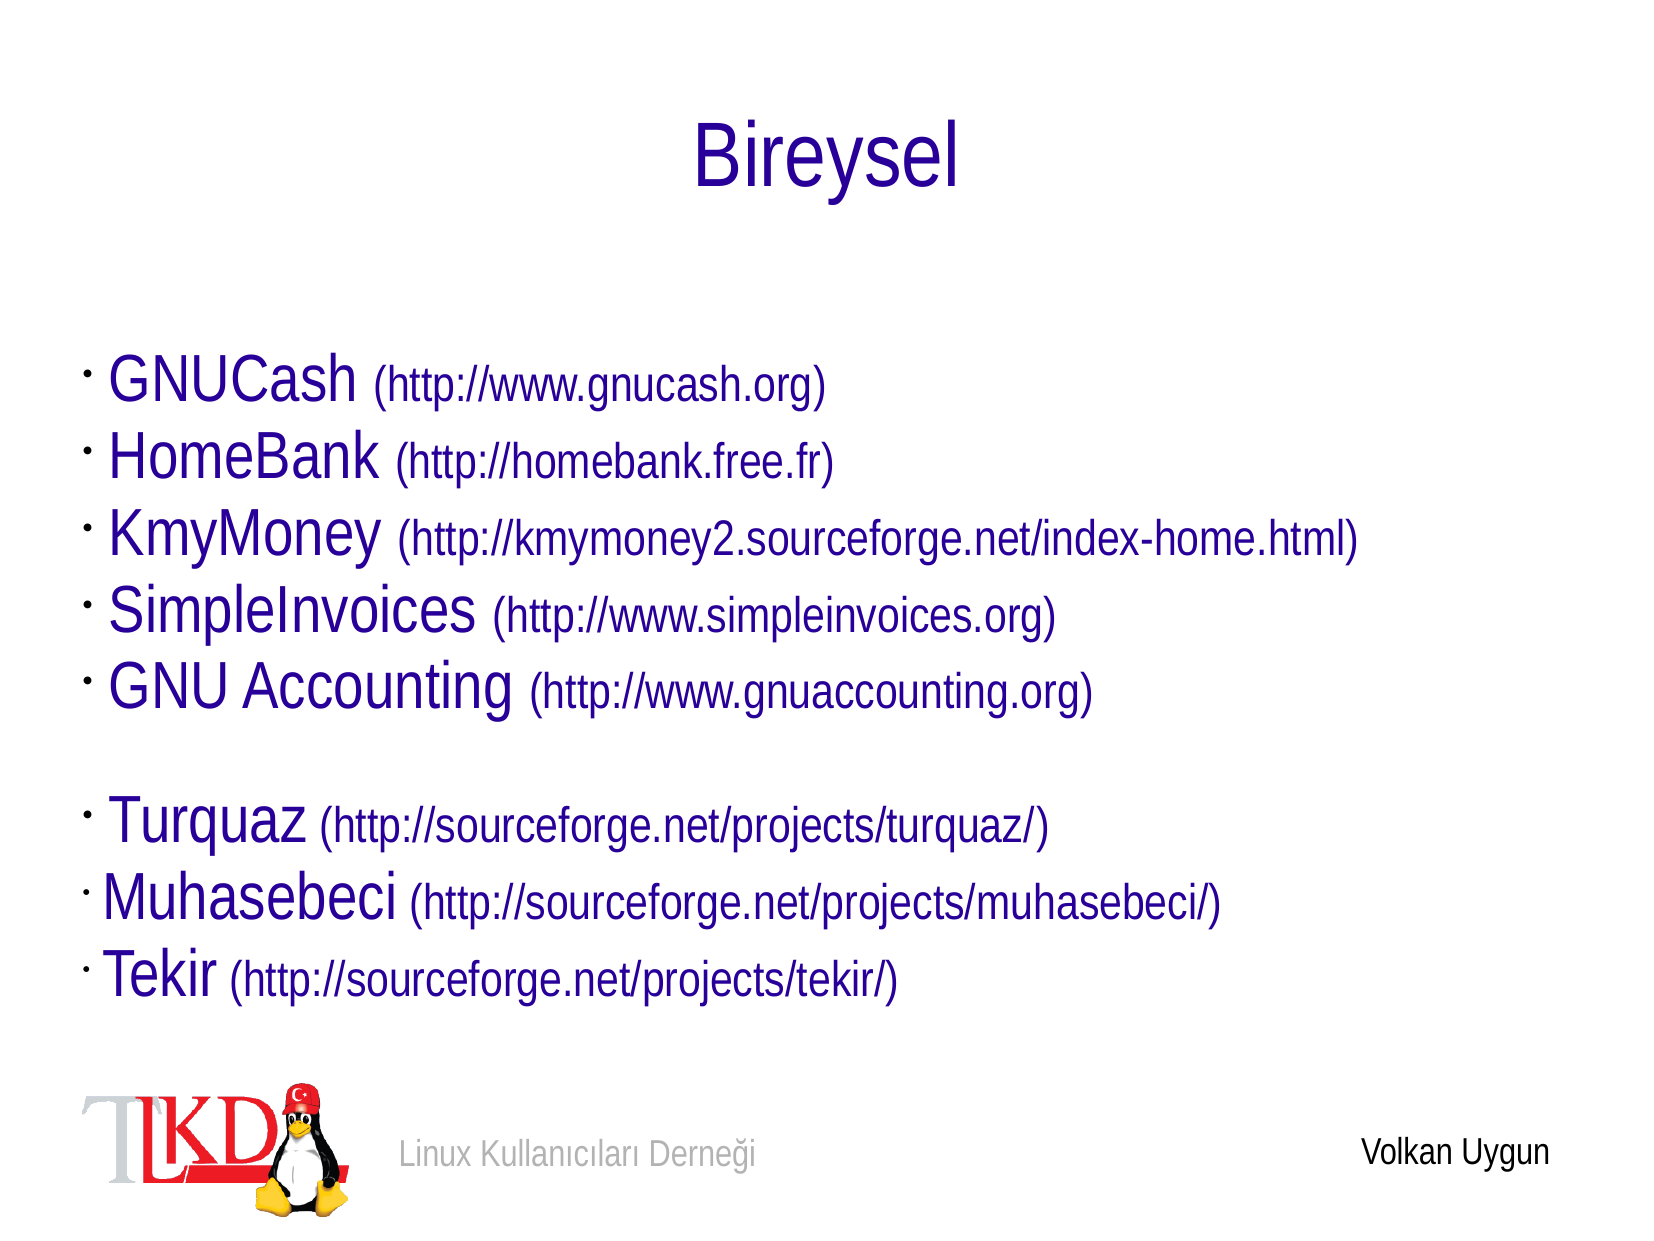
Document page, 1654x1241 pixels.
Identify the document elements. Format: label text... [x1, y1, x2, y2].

subtitle GNUCash (http://www.gnucash.org) HomeBank (http://homebank.free.fr) KmyMoney (http://kmymoney2.sourceforge.net/index-home.html) SimpleInvoices (http://www.simpleinvoices.org) GNU Accounting (http://www.gnuaccounting.org) Turquaz (http://sourceforge.net/projects/turquaz/) Muhasebeci (http://sourceforge.net/projects/muhasebeci/) Tekir (http://sourceforge.net/projects/tekir/) [82, 265, 1571, 1085]
title Bireysel [82, 49, 1571, 257]
picture [82, 1068, 349, 1217]
text_box Linux Kullanıcıları Derneği [383, 1123, 1063, 1211]
text_box Volkan Uygun [1151, 1122, 1565, 1180]
